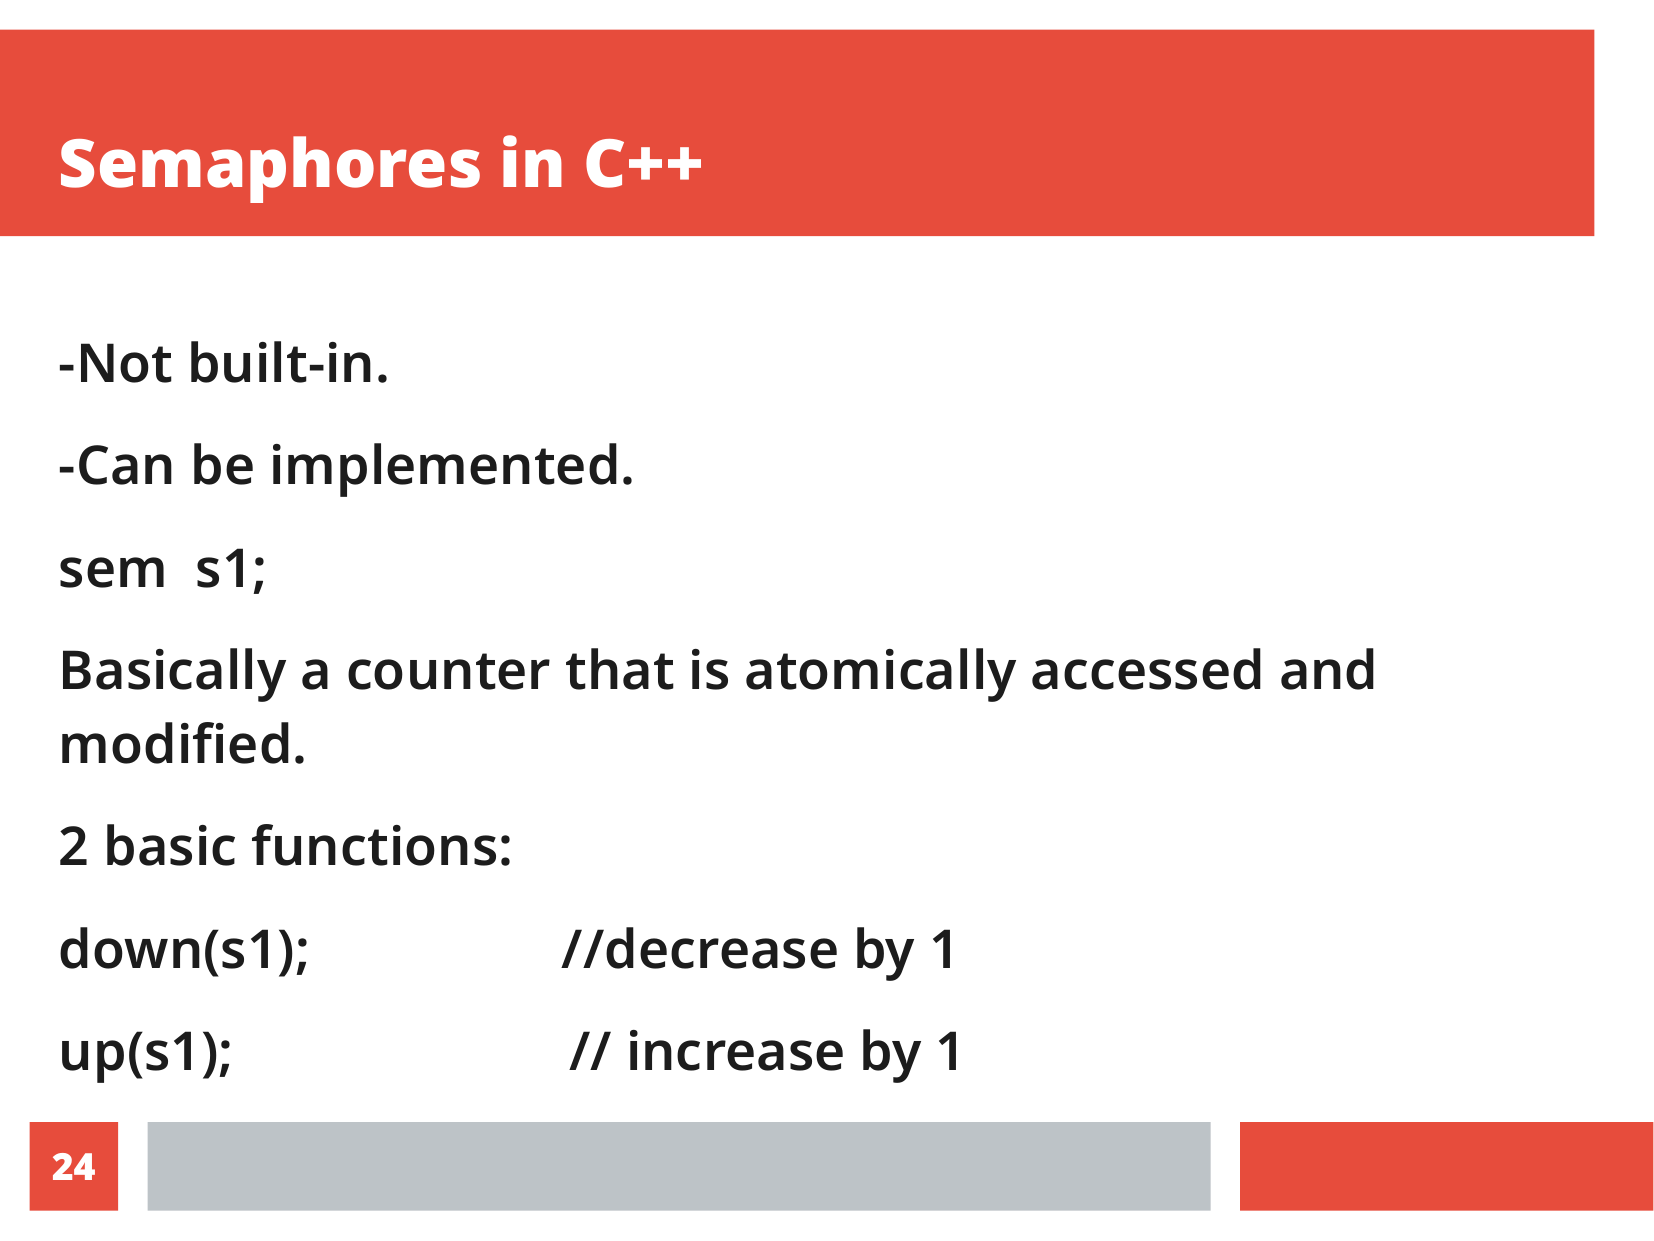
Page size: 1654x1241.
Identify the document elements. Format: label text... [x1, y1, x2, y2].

list -Not built-in. -Can be implemented. sem s1; Basically a counter that is atomically accessed and modified. 2 basic functions: down(s1); //decrease by 1 up(s1); // increase by 1 [59, 324, 1565, 1093]
title Semaphores in C++ [59, 59, 1595, 207]
